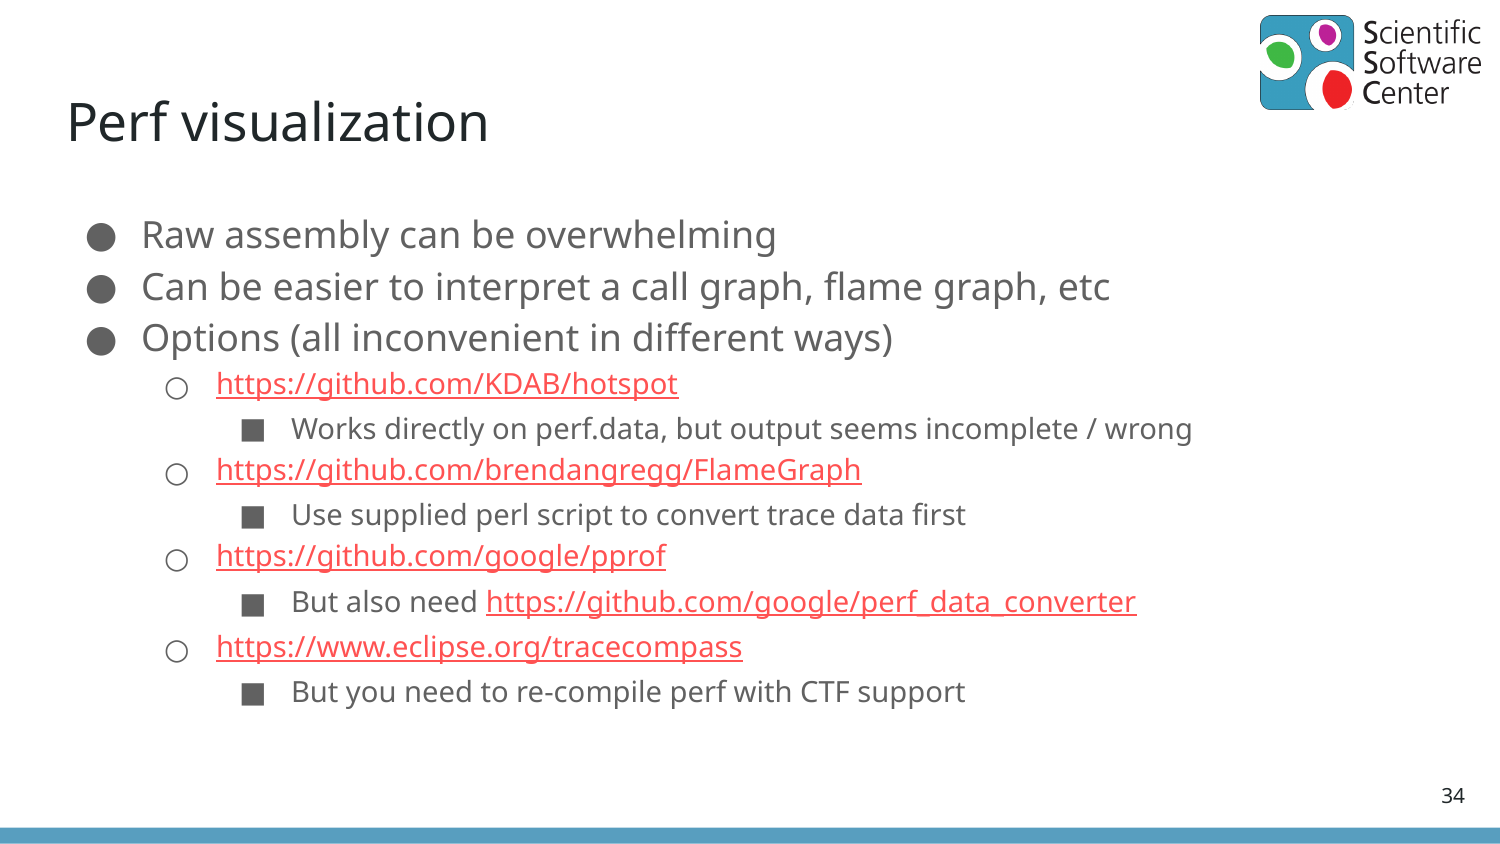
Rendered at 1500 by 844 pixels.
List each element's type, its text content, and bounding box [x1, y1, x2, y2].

list Raw assembly can be overwhelming Can be easier to interpret a call graph, flame graph, etc Options (all inconvenient in different ways) https://github.com/KDAB/hotspot Works directly on perf.data, but output seems incomplete / wrong https://github.com/brendangregg/FlameGraph Use supplied perl script to convert trace data first https://github.com/google/pprof But also need https://github.com/google/perf_data_converter https://www.eclipse.org/tracecompass But you need to re-compile perf with CTF support [51, 189, 1449, 750]
picture [1260, 15, 1481, 110]
slide_number <number> [1389, 764, 1480, 830]
title Perf visualization [51, 72, 1449, 167]
